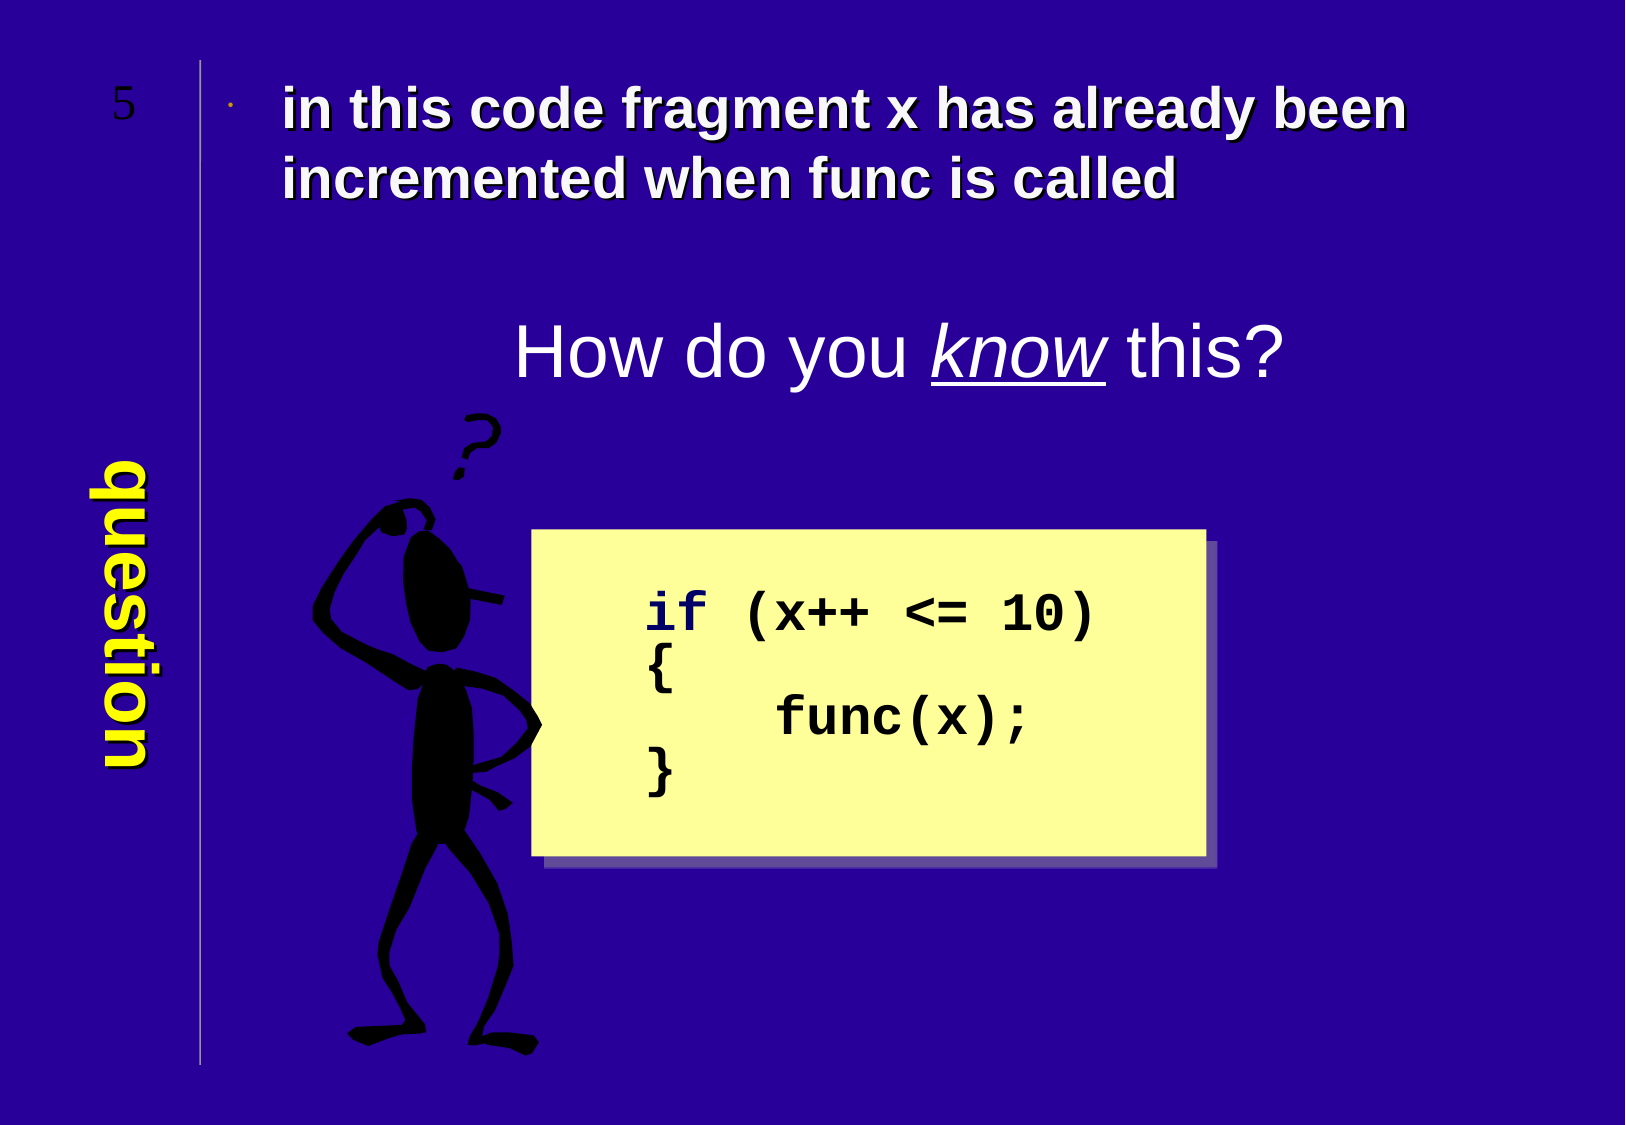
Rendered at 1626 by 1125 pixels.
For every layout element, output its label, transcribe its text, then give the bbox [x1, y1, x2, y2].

text_box if (x++ <= 10) { func(x); } [531, 529, 1207, 857]
text_box [452, 467, 465, 480]
list in this code fragment x has already been incremented when func is called [212, 62, 1550, 1063]
text_box [461, 413, 501, 460]
text_box How do you know this? [498, 295, 1300, 400]
title question [50, 187, 188, 1063]
text_box [312, 498, 543, 1056]
